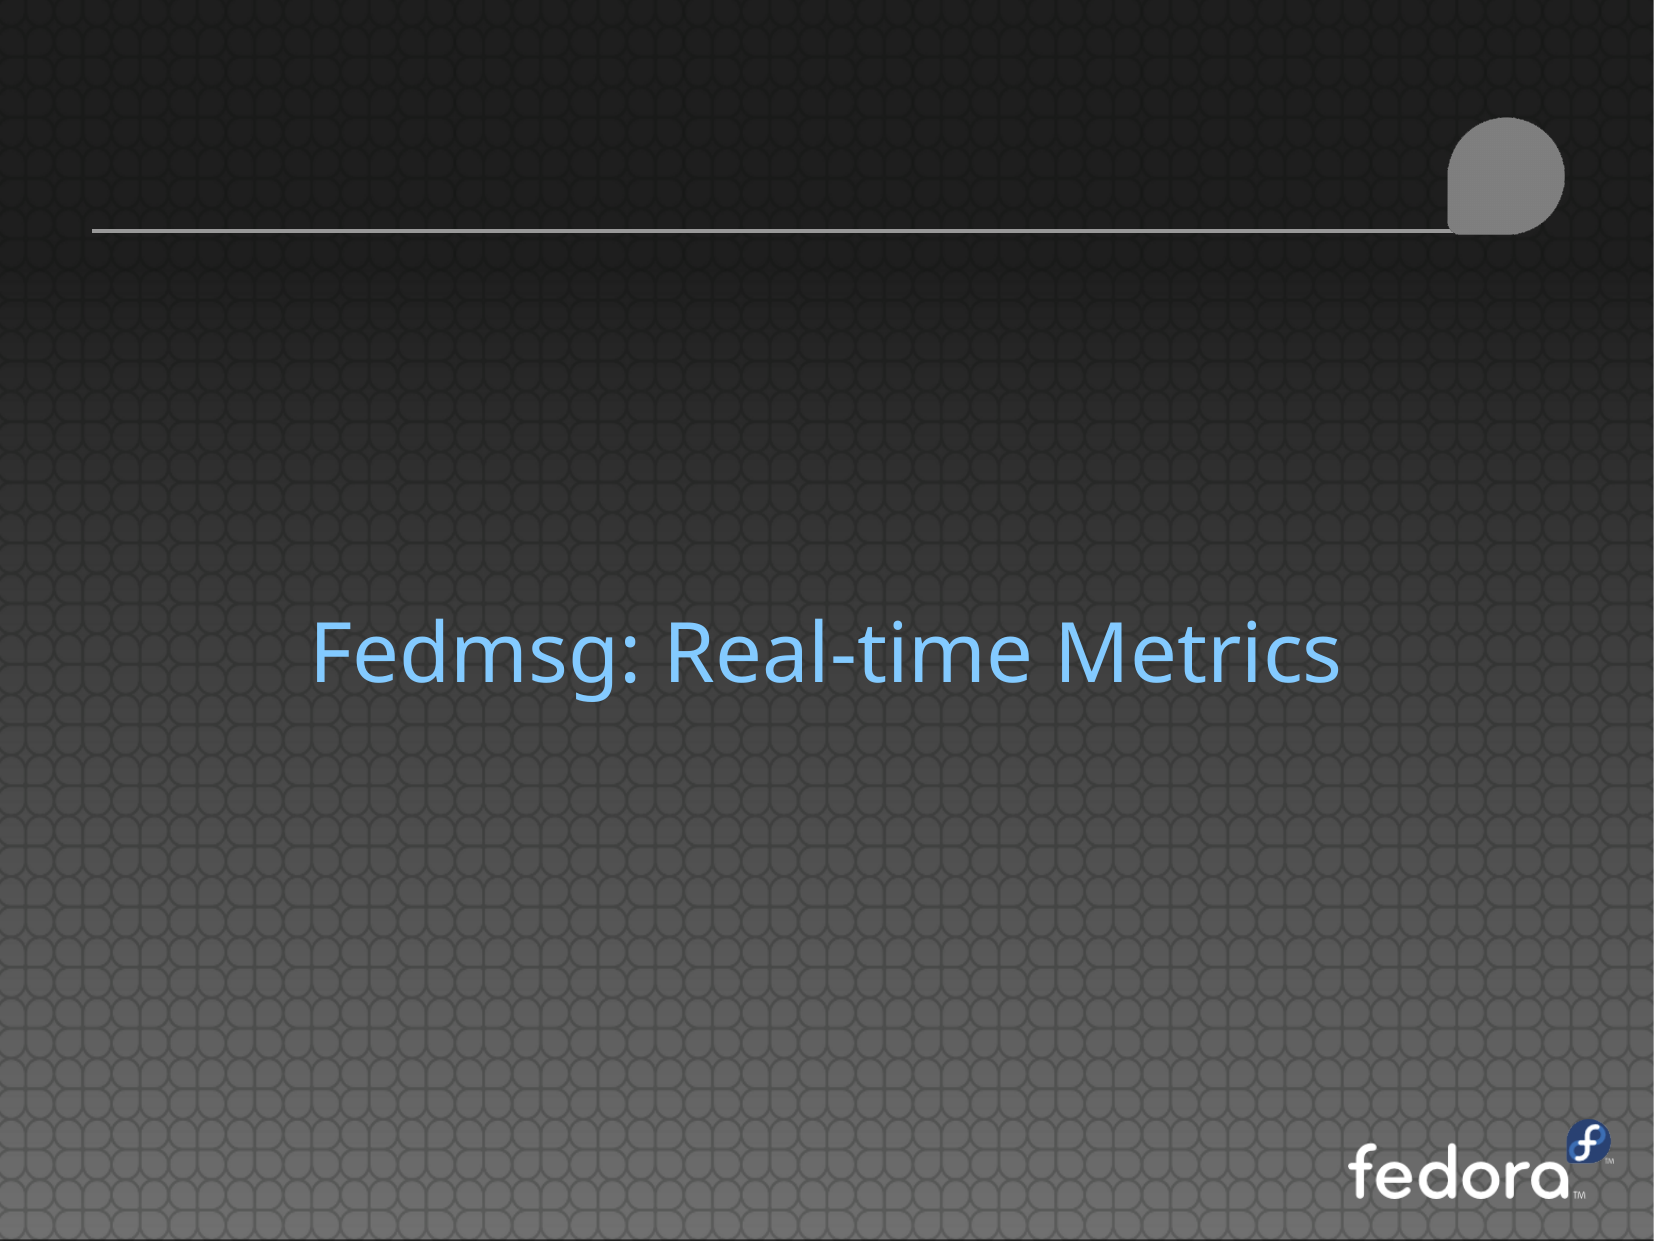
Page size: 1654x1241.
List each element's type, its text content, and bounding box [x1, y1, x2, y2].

picture [0, 0, 1654, 1241]
title [86, 112, 1576, 249]
subtitle Fedmsg: Real-time Metrics [82, 290, 1571, 1010]
